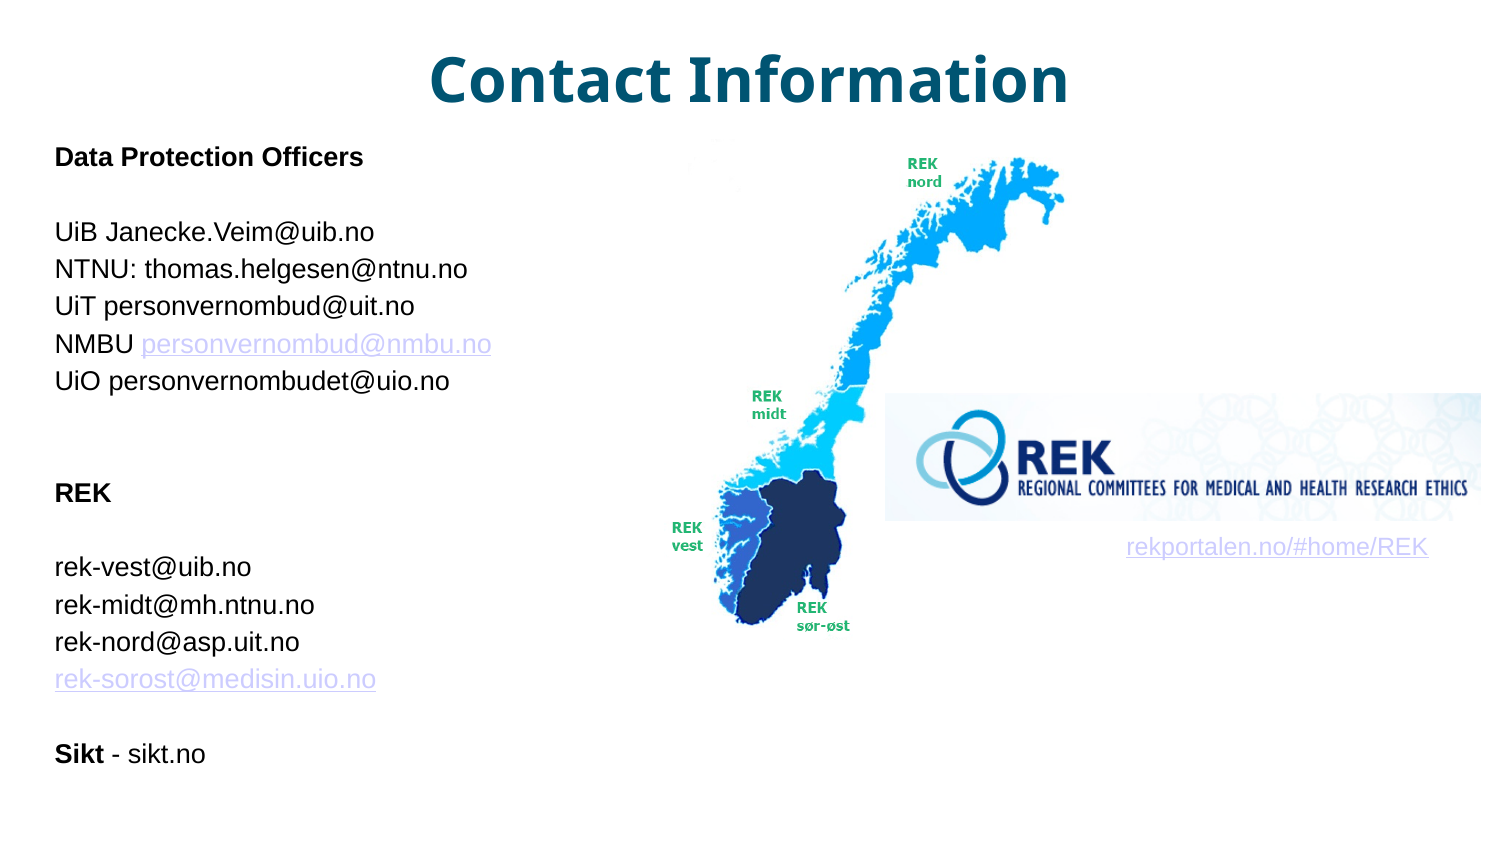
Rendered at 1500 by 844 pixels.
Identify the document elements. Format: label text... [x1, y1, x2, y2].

text_box Data Protection Officers UiB Janecke.Veim@uib.no NTNU: thomas.helgesen@ntnu.no UiT personvernombud@uit.no NMBU personvernombud@nmbu.no UiO personvernombudet@uio.no REK rek-vest@uib.no rek-midt@mh.ntnu.no rek-nord@asp.uit.no rek-sorost@medisin.uio.no Sikt - sikt.no [43, 123, 840, 801]
text_box rekportalen.no/#home/REK [1115, 527, 1460, 578]
picture [664, 133, 1481, 648]
title Contact Information [75, 14, 1425, 142]
